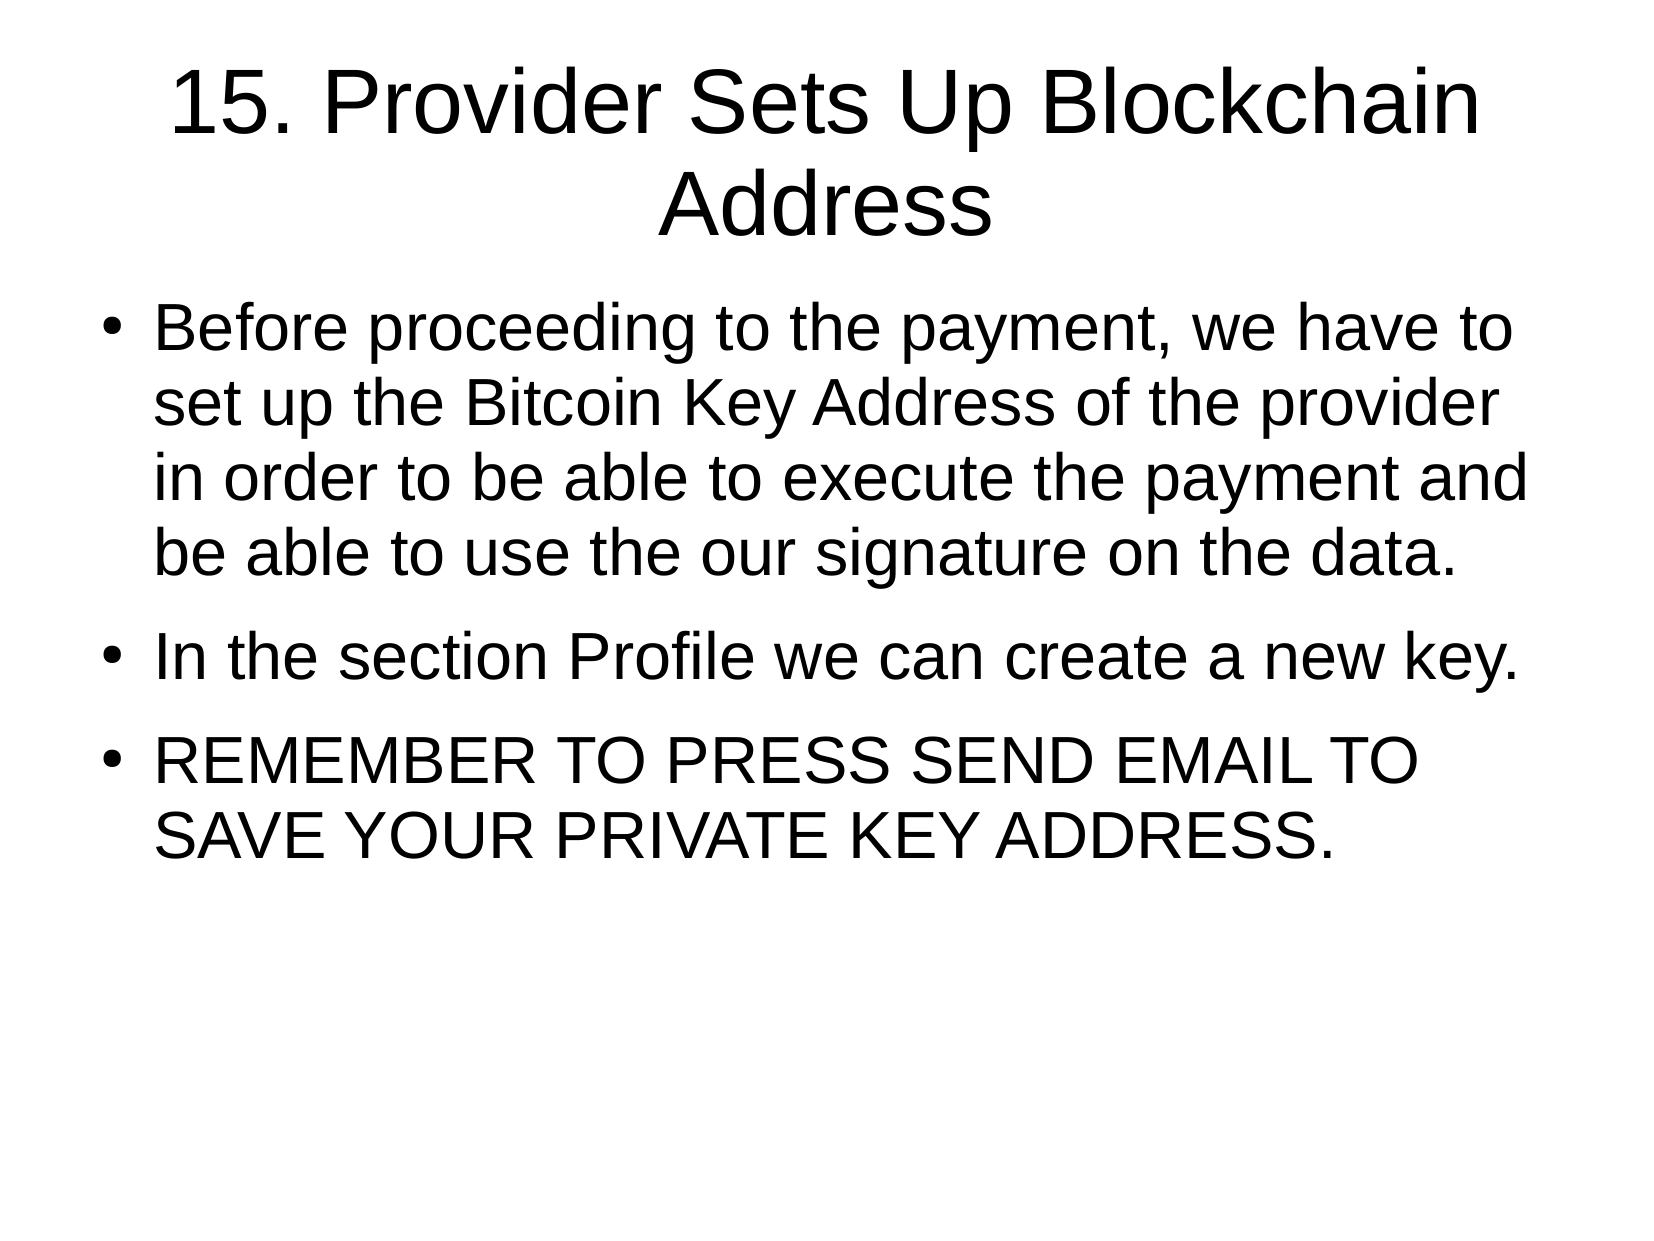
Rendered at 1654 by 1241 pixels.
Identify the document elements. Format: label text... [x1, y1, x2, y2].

title 15. Provider Sets Up Blockchain Address [82, 49, 1571, 257]
list Before proceeding to the payment, we have to set up the Bitcoin Key Address of the provider in order to be able to execute the payment and be able to use the our signature on the data. In the section Profile we can create a new key. REMEMBER TO PRESS SEND EMAIL TO SAVE YOUR PRIVATE KEY ADDRESS. [82, 290, 1571, 1010]
